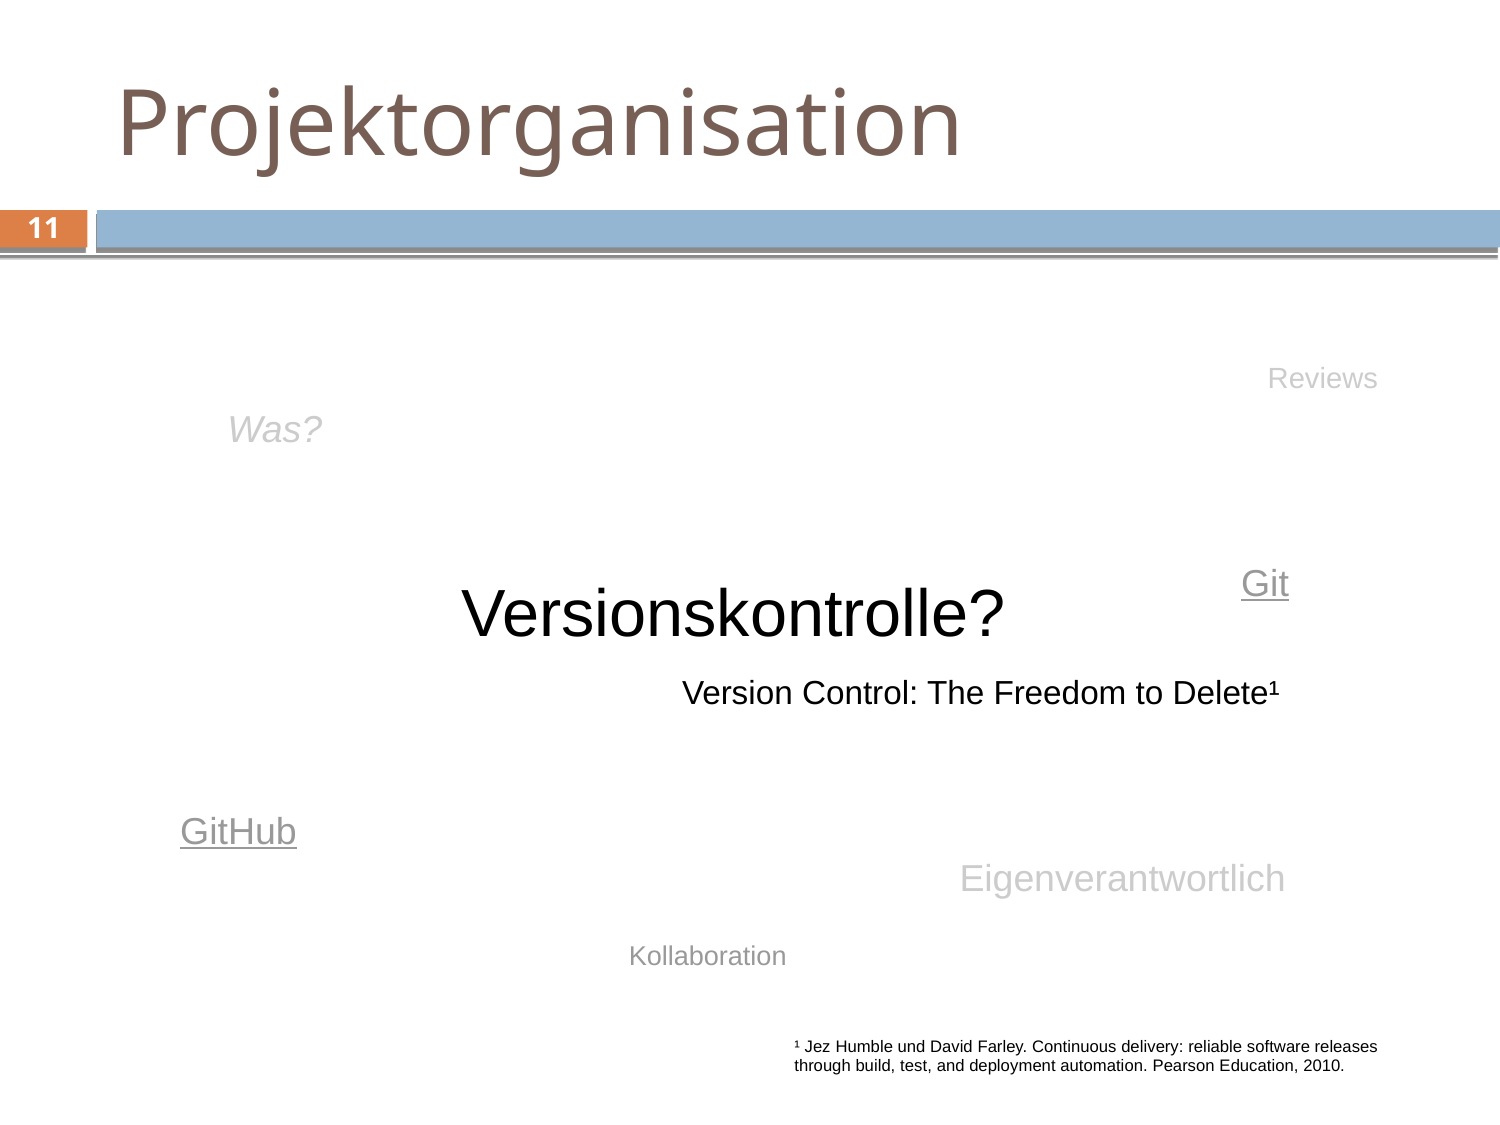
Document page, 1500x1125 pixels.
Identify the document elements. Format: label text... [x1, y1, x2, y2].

text_box Reviews [1253, 354, 1394, 402]
title Projektorganisation [100, 37, 1438, 200]
text_box Git [1226, 555, 1385, 612]
text_box Kollaboration [614, 933, 802, 979]
text_box Was? [212, 401, 339, 459]
text_box Eigenverantwortlich [944, 850, 1301, 908]
text_box Version Control: The Freedom to Delete¹ [667, 667, 1296, 720]
subtitle Versionskontrolle? [47, 274, 1385, 1028]
text_box GitHub [165, 803, 312, 860]
text_box ¹ Jez Humble und David Farley. Continuous delivery: reliable software releases through build, test, and deployment automation. Pearson Education, 2010. [779, 1029, 1394, 1083]
